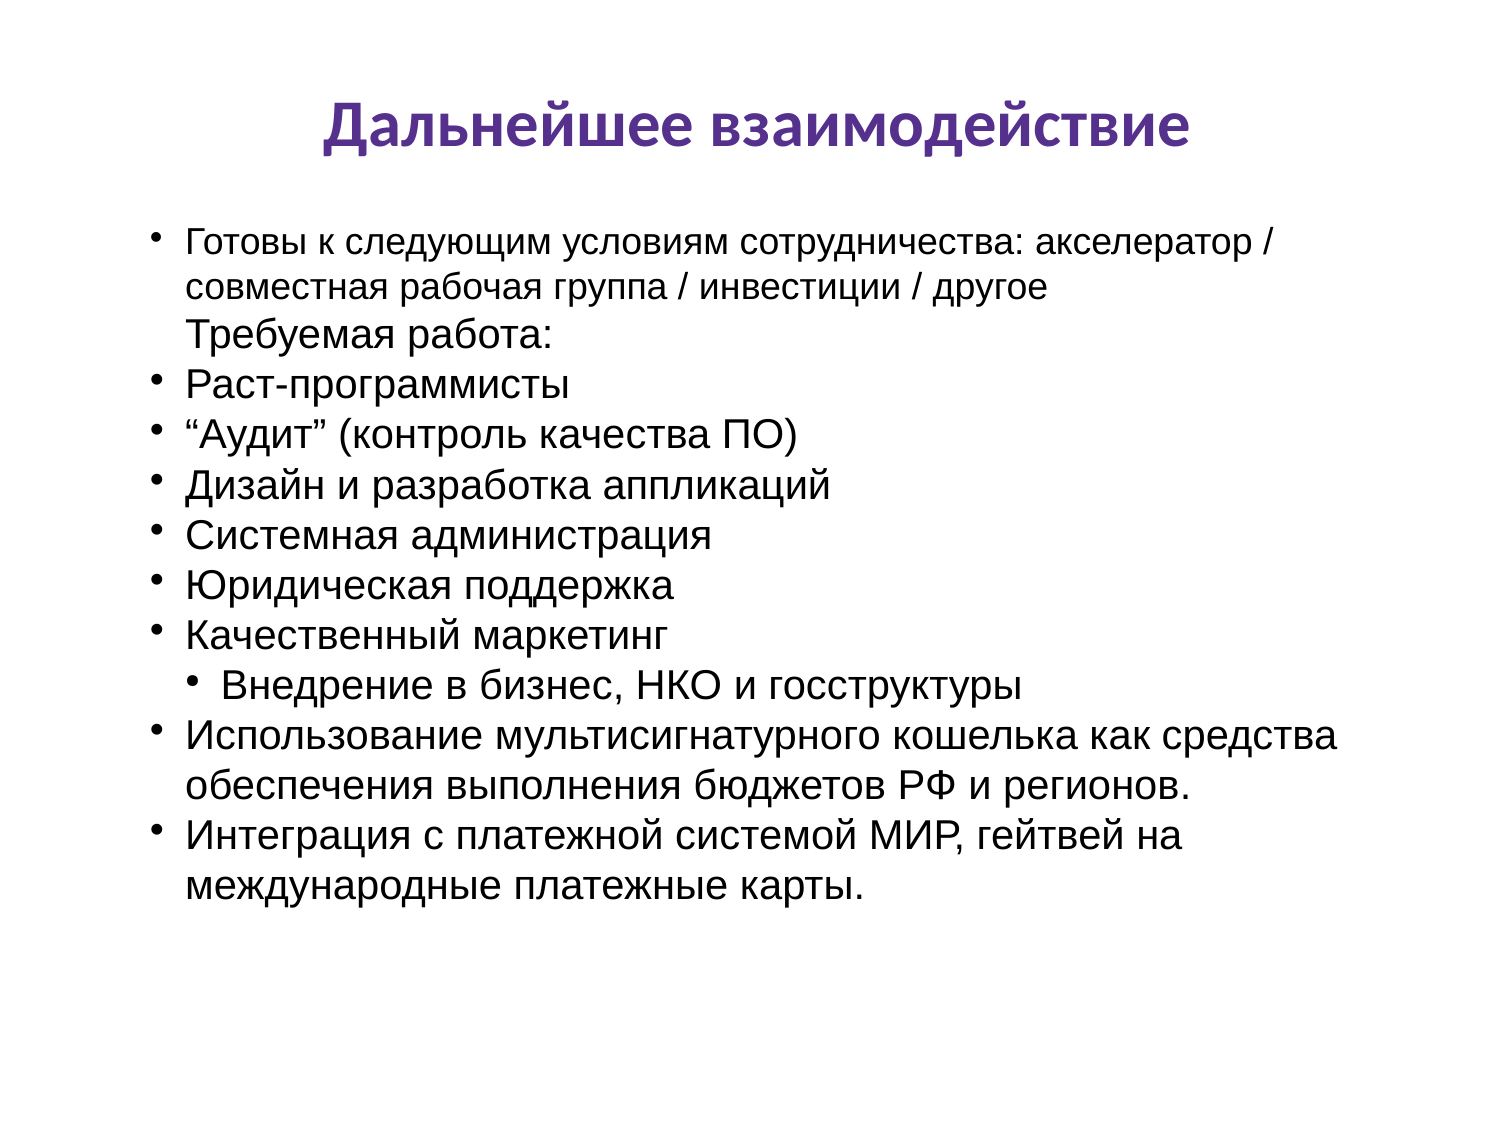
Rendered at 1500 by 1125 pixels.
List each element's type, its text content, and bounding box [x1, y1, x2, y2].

text_box Готовы к следующим условиям сотрудничества: акселератор / совместная рабочая группа / инвестиции / другое Требуемая работа: Раст-программисты “Аудит” (контроль качества ПО) Дизайн и разработка аппликаций Системная администрация Юридическая поддержка Качественный маркетинг Внедрение в бизнес, НКО и госструктуры Использование мультисигнатурного кошелька как средства обеспечения выполнения бюджетов РФ и регионов. Интеграция с платежной системой МИР, гейтвей на международные платежные карты. [134, 209, 1410, 1053]
text_box Дальнейшее взаимодействие [120, 43, 1395, 196]
